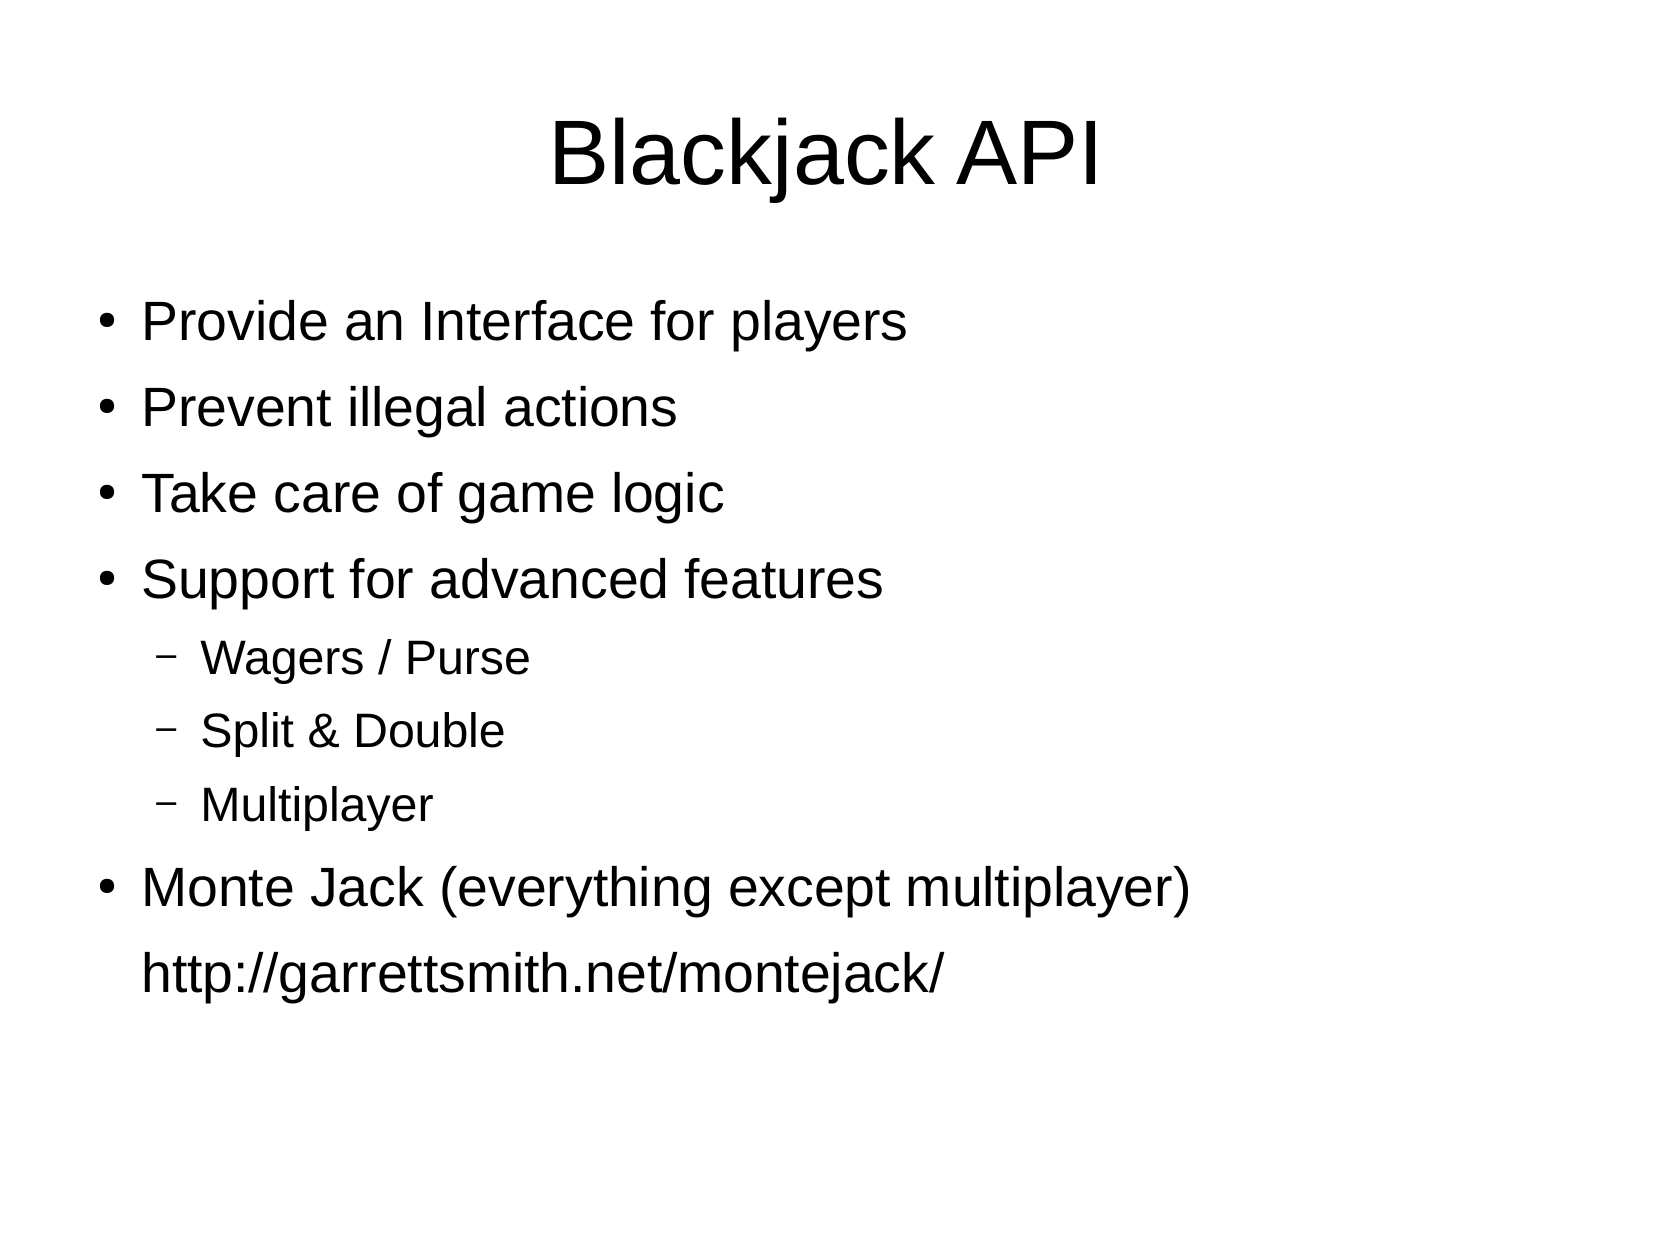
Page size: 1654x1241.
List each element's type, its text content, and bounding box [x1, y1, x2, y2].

title Blackjack API [82, 49, 1571, 257]
list Provide an Interface for players Prevent illegal actions Take care of game logic Support for advanced features Wagers / Purse Split & Double Multiplayer Monte Jack (everything except multiplayer) http://garrettsmith.net/montejack/ [82, 290, 1571, 1010]
